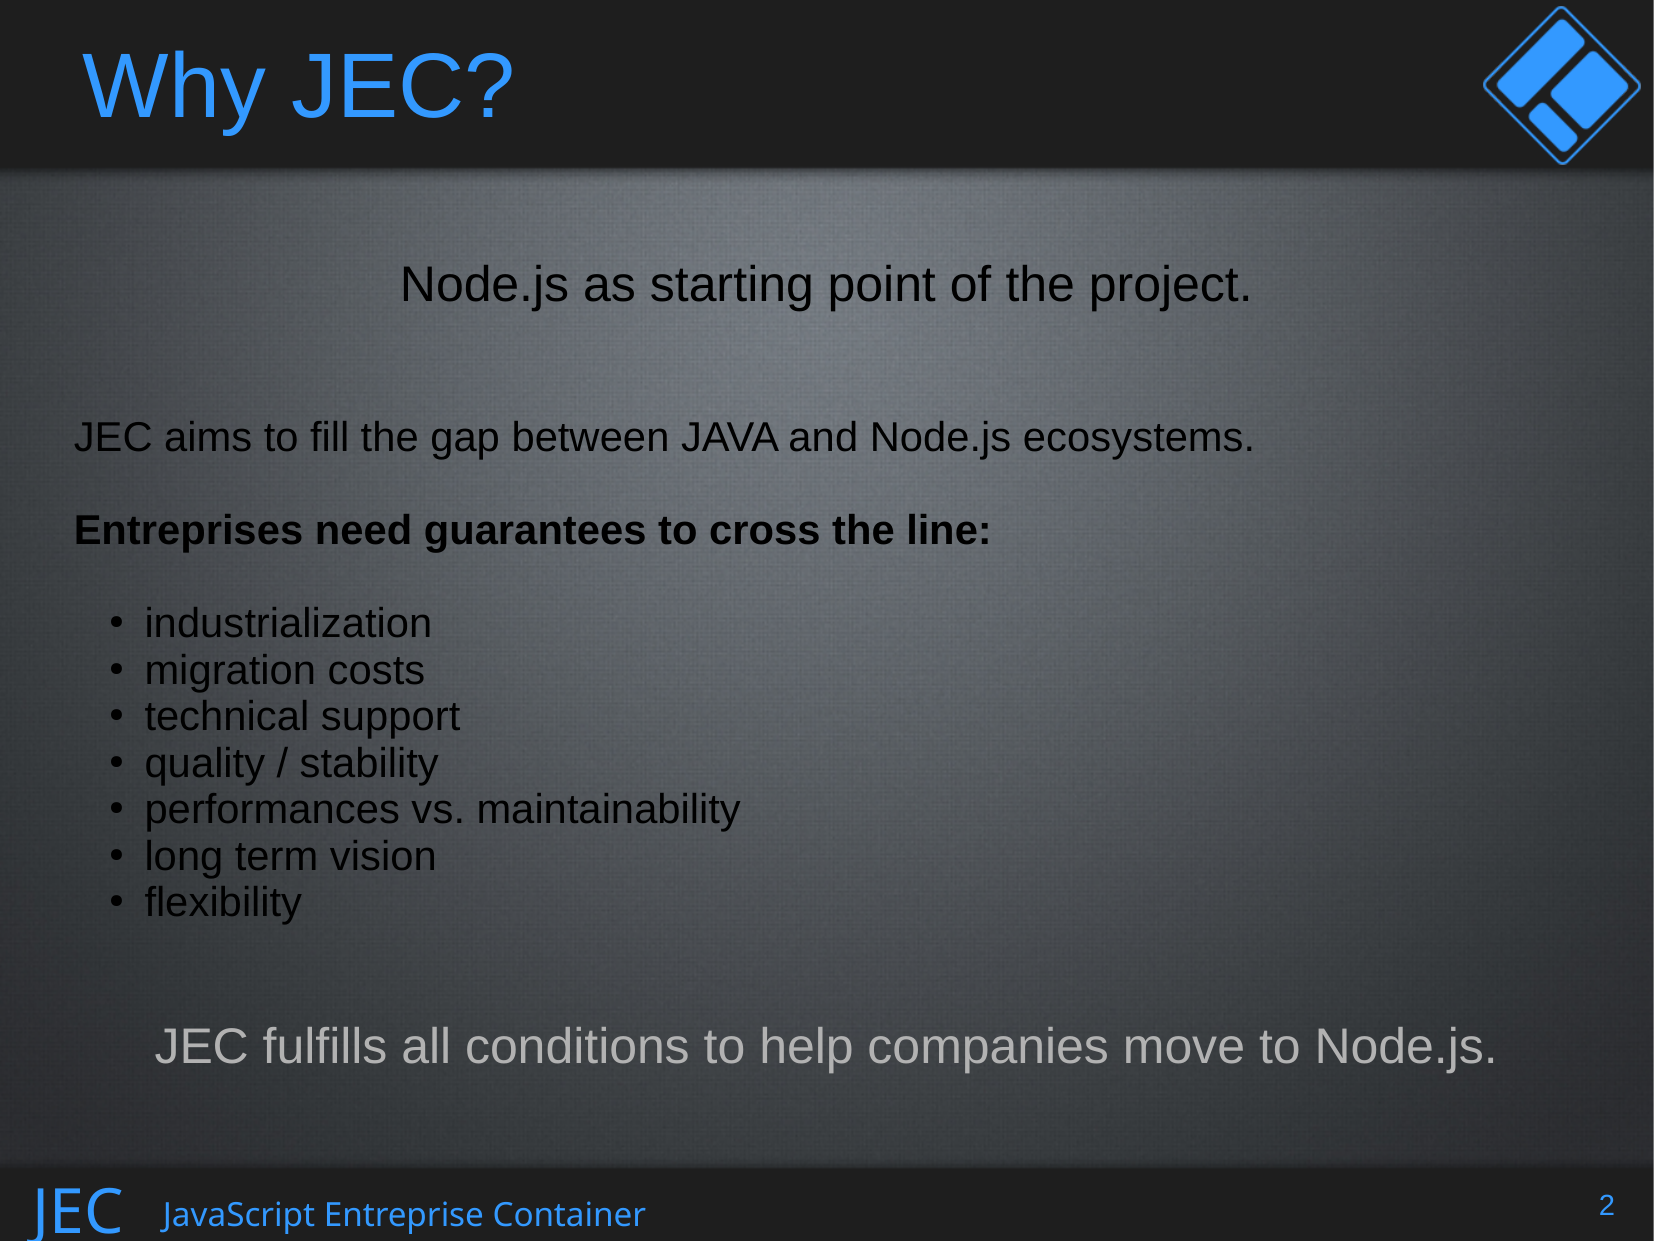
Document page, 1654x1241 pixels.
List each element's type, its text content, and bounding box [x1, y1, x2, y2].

picture [0, 0, 1654, 1241]
text_box JEC [17, 1159, 149, 1241]
text_box 2 [744, 1181, 1630, 1229]
title Why JEC? [82, 23, 1441, 147]
text_box Node.js as starting point of the project. JEC aims to fill the gap between JAVA and Node.js ecosystems. Entreprises need guarantees to cross the line: industrialization migration costs technical support quality / stability performances vs. maintainability long term vision flexibility JEC fulfills all conditions to help companies move to Node.js. [59, 248, 1595, 1087]
text_box JavaScript Entreprise Container [148, 1183, 651, 1241]
